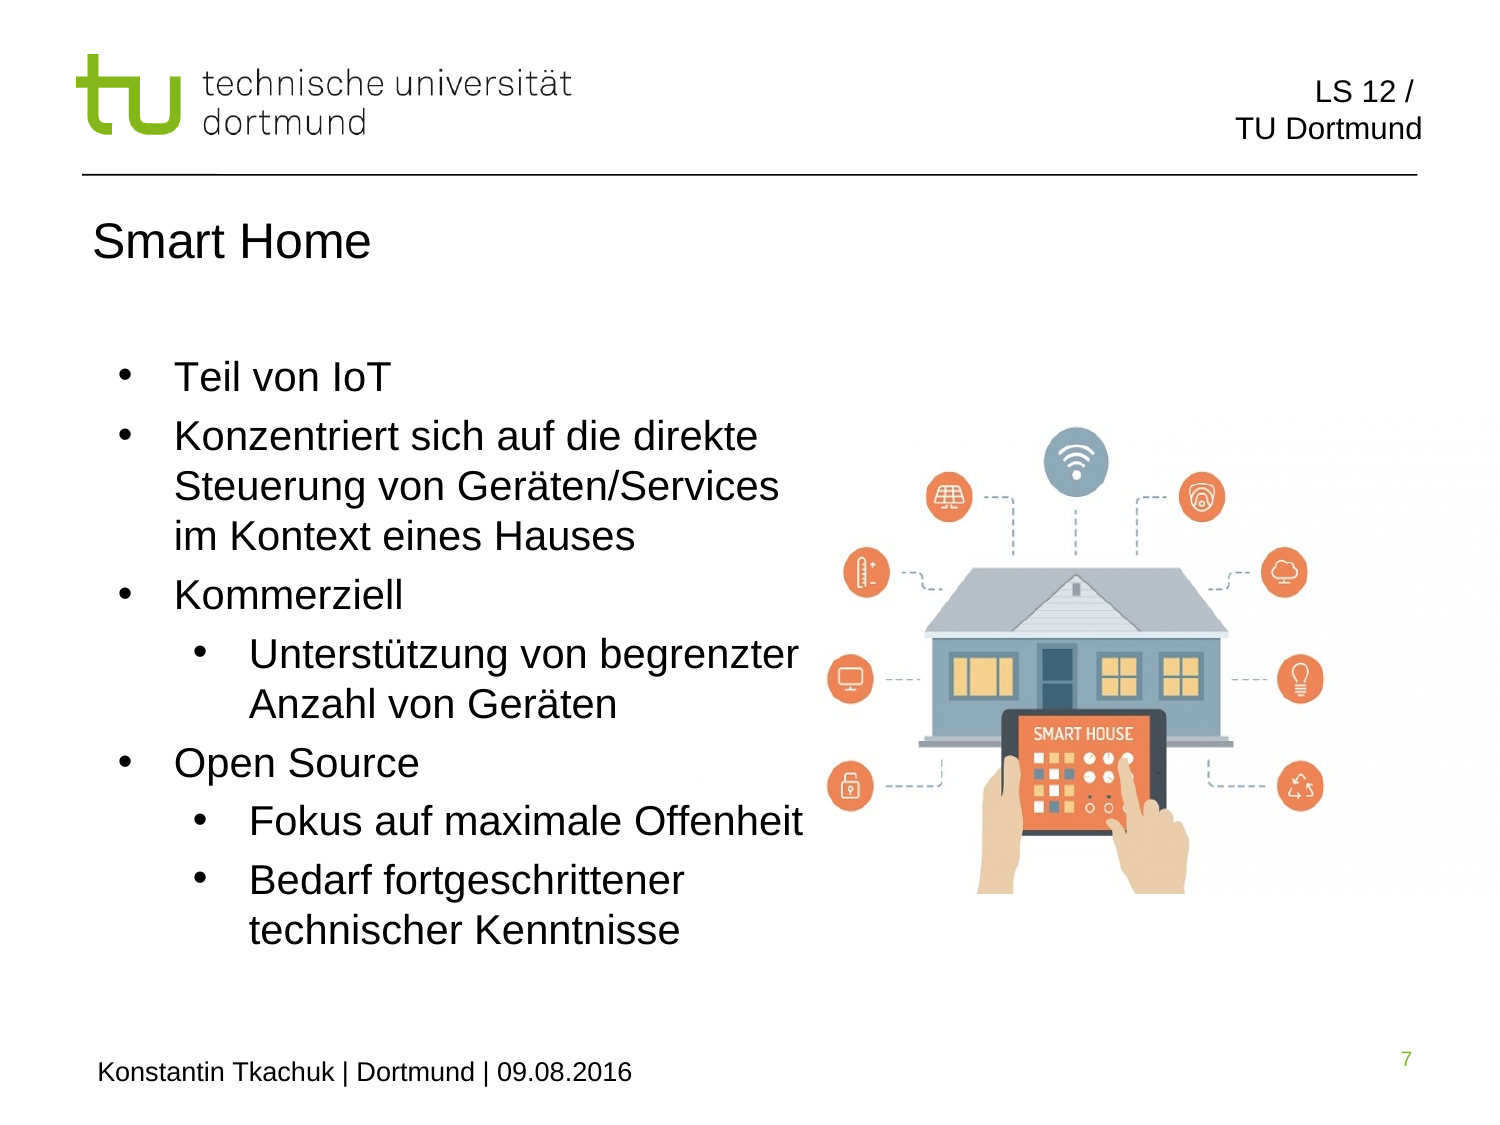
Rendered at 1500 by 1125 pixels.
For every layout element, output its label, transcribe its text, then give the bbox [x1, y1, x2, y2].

picture [76, 54, 573, 145]
text_box Konstantin Tkachuk | Dortmund | 09.08.2016 [82, 1046, 733, 1083]
list Teil von IoT Konzentriert sich auf die direkte Steuerung von Geräten/Services im Kontext eines Hauses Kommerziell Unterstützung von begrenzter Anzahl von Geräten Open Source Fokus auf maximale Offenheit Bedarf fortgeschrittener technischer Kenntnisse [103, 341, 821, 877]
title Smart Home [77, 183, 1411, 295]
picture [693, 406, 1500, 894]
